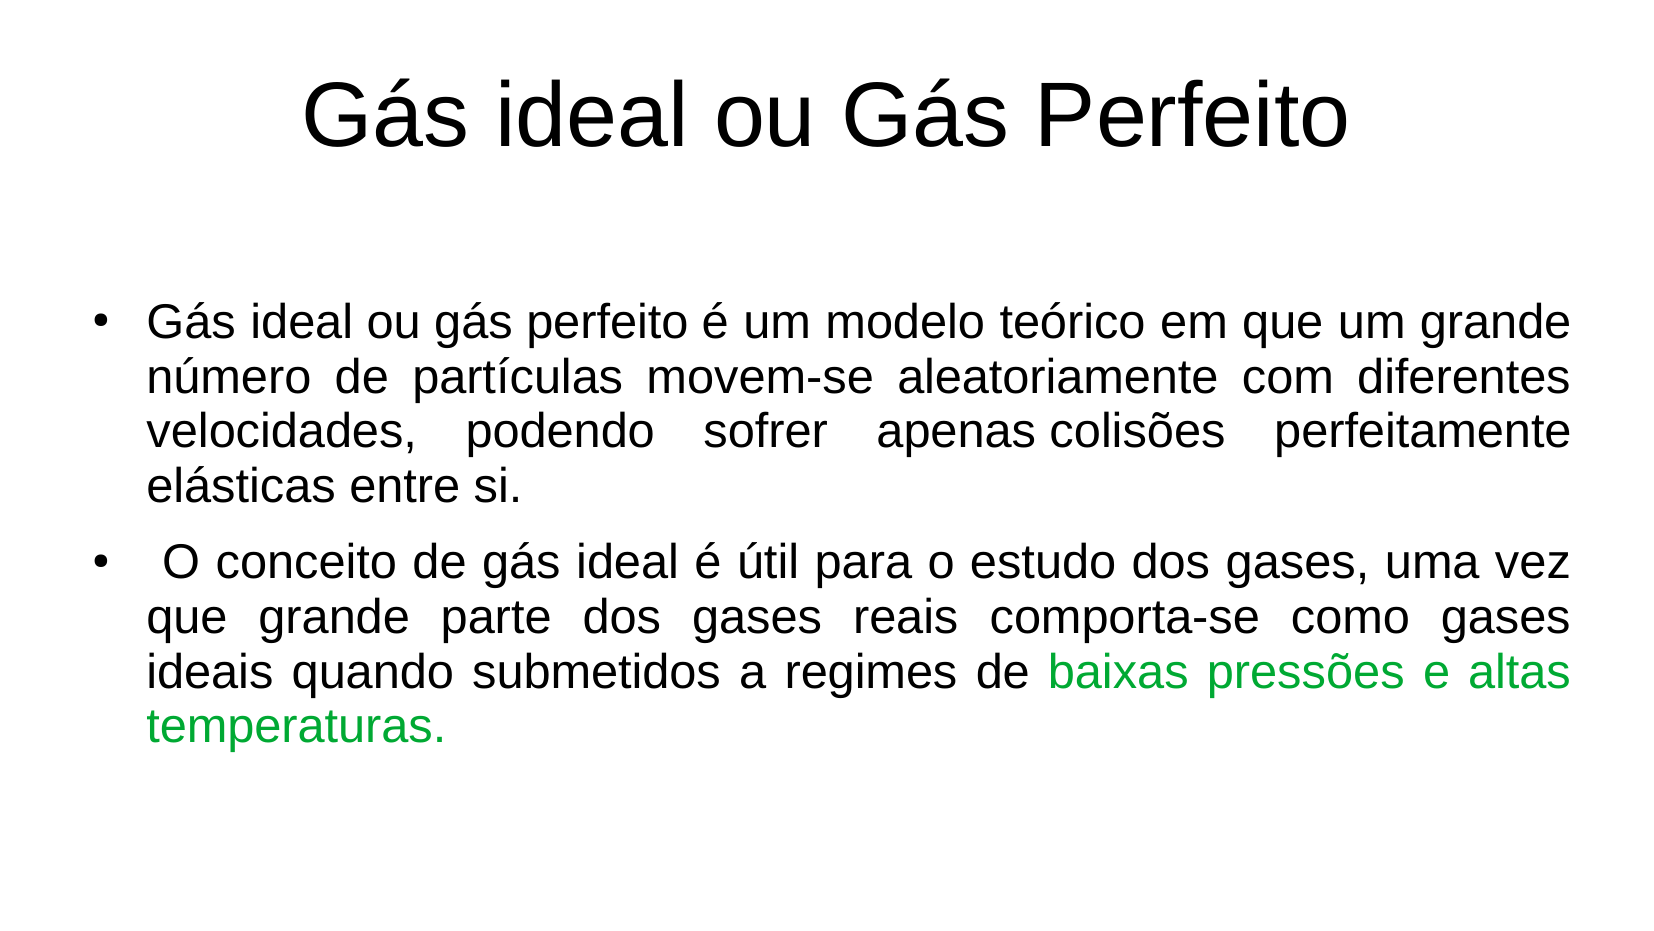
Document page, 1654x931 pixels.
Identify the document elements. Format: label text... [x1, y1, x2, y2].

title Gás ideal ou Gás Perfeito [82, 37, 1571, 193]
list Gás ideal ou gás perfeito é um modelo teórico em que um grande número de partículas movem-se aleatoriamente com diferentes velocidades, podendo sofrer apenas colisões perfeitamente elásticas entre si. O conceito de gás ideal é útil para o estudo dos gases, uma vez que grande parte dos gases reais comporta-se como gases ideais quando submetidos a regimes de baixas pressões e altas temperaturas. [82, 217, 1571, 758]
